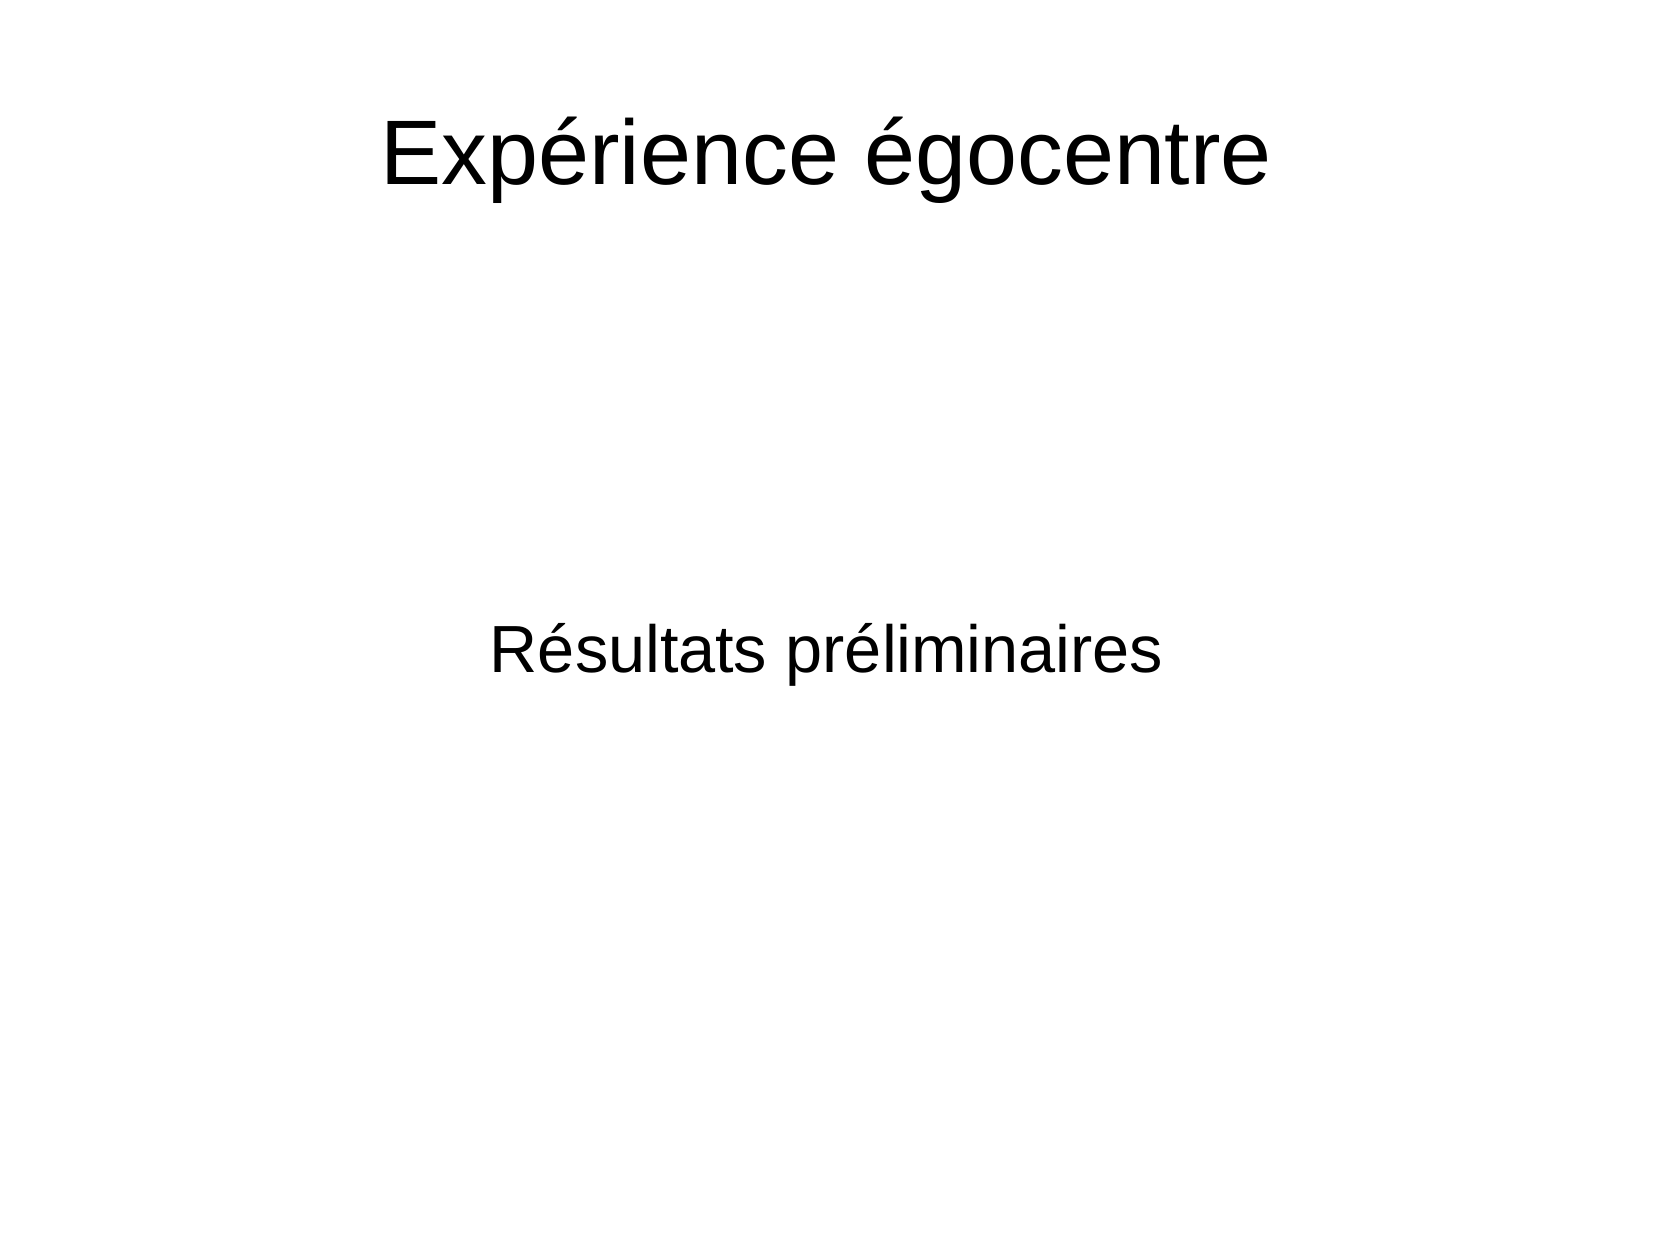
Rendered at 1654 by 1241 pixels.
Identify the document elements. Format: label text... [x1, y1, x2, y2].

title Expérience égocentre [82, 49, 1571, 257]
subtitle Résultats préliminaires [82, 290, 1571, 1010]
